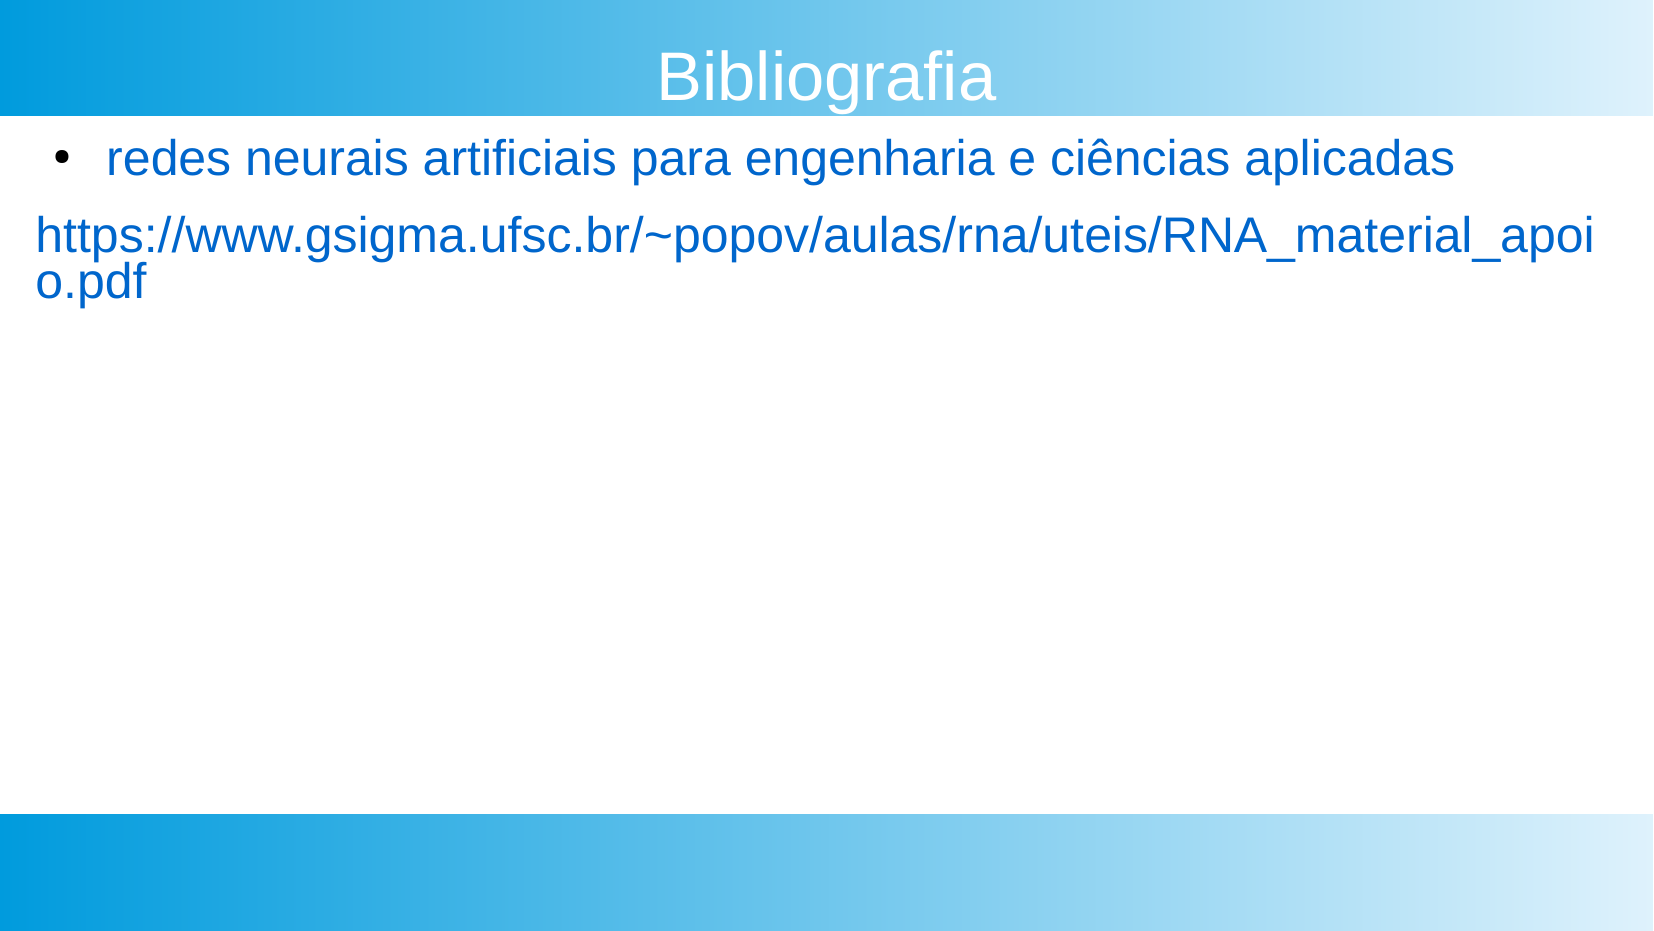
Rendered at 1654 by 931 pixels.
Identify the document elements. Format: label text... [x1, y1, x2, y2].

title Bibliografia [82, 37, 1571, 116]
list redes neurais artificiais para engenharia e ciências aplicadas https://www.gsigma.ufsc.br/~popov/aulas/rna/uteis/RNA_material_apoio.pdf [35, 129, 1619, 792]
